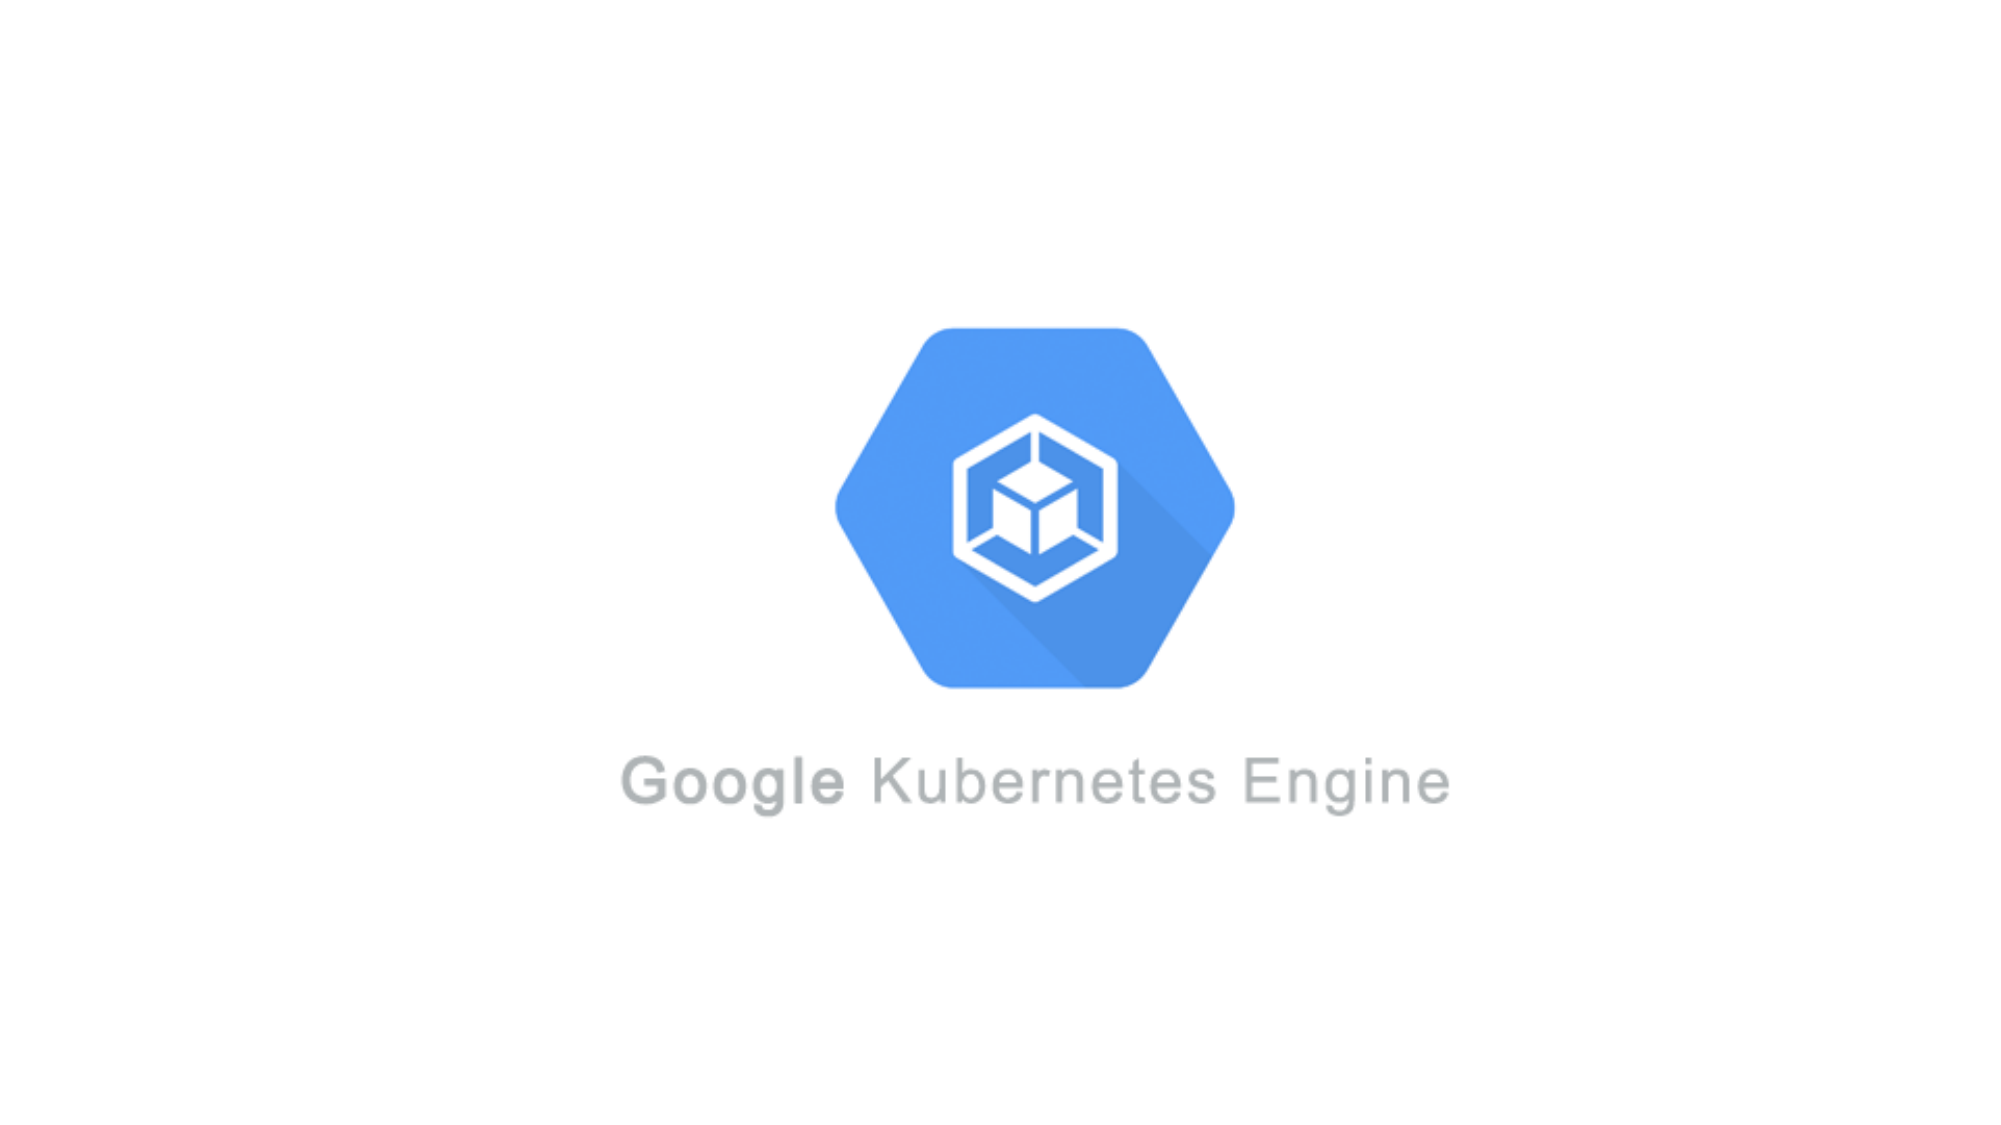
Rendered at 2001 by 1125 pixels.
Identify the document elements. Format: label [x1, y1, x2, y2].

picture [376, 146, 1624, 979]
